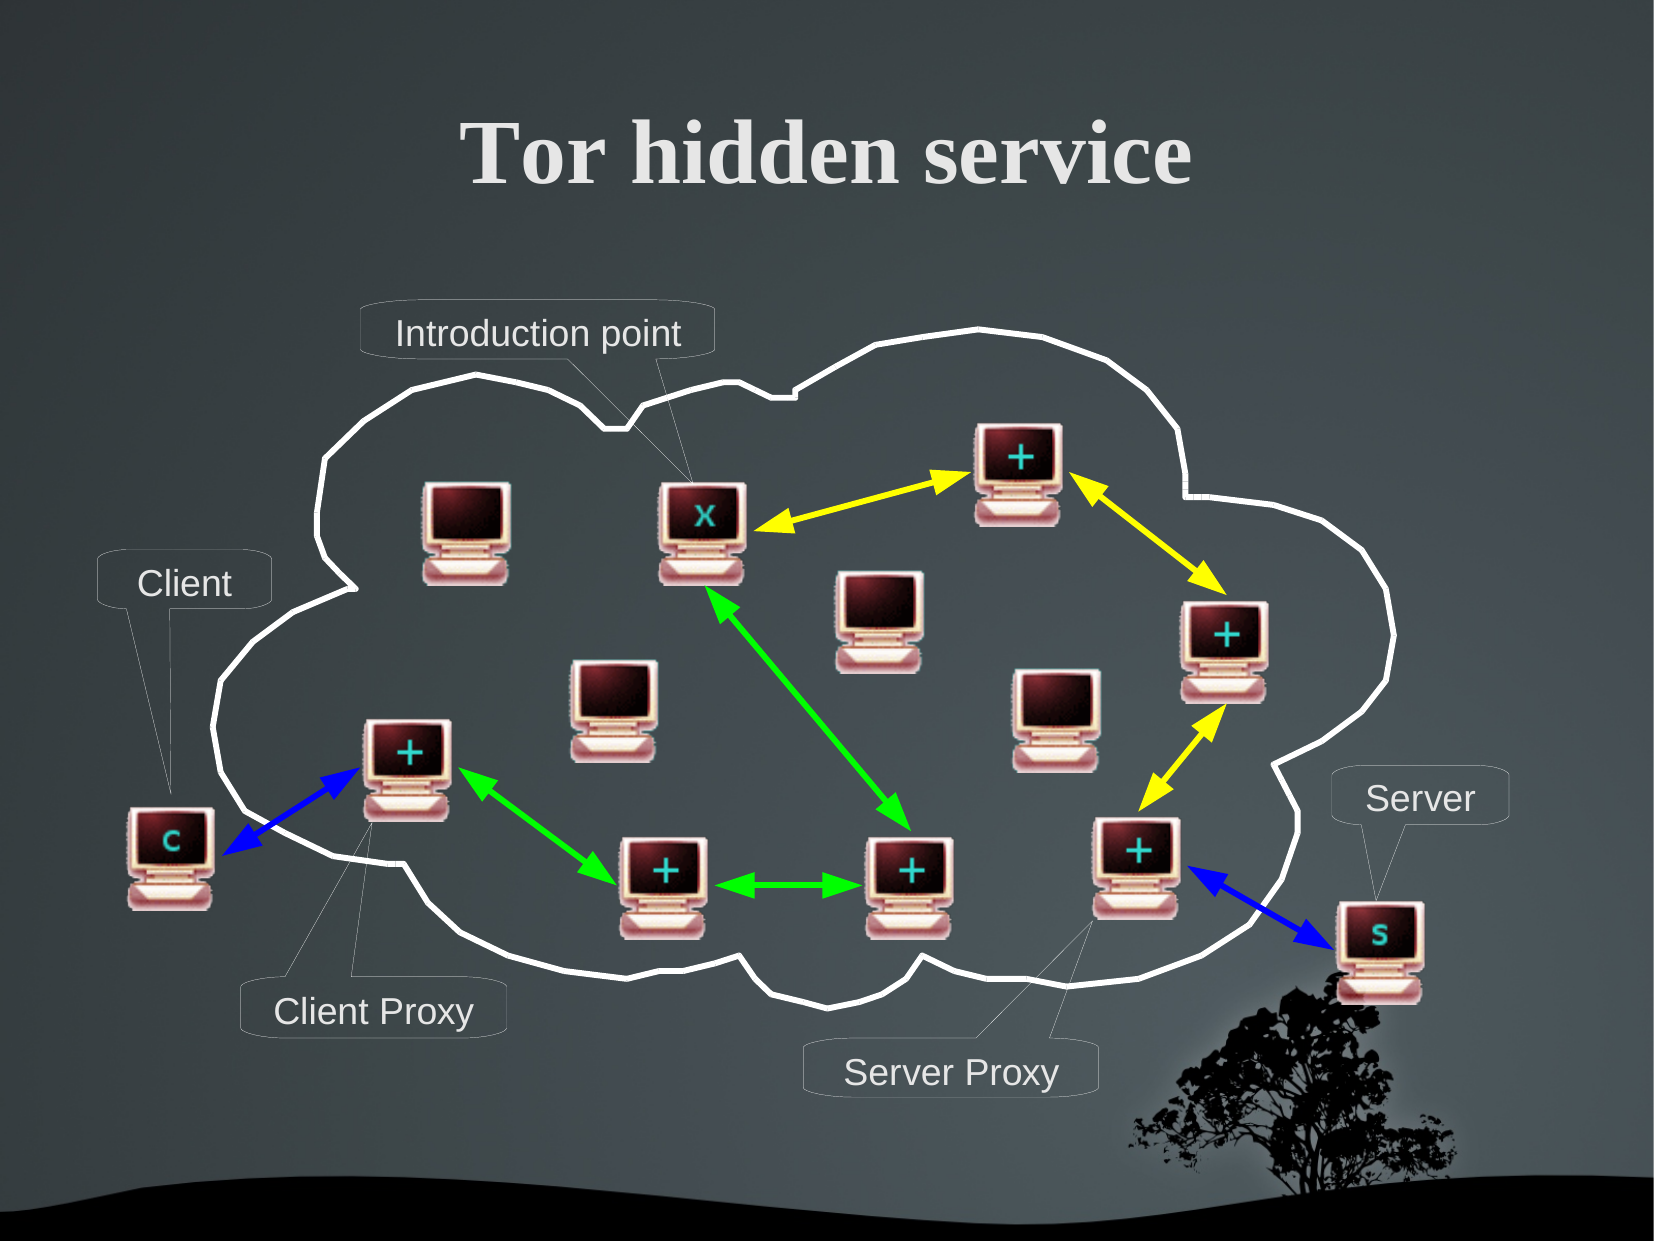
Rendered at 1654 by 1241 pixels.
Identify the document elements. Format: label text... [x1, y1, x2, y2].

chart [82, 290, 1571, 1109]
picture [0, 0, 1654, 1241]
title Tor hidden service [82, 49, 1571, 257]
